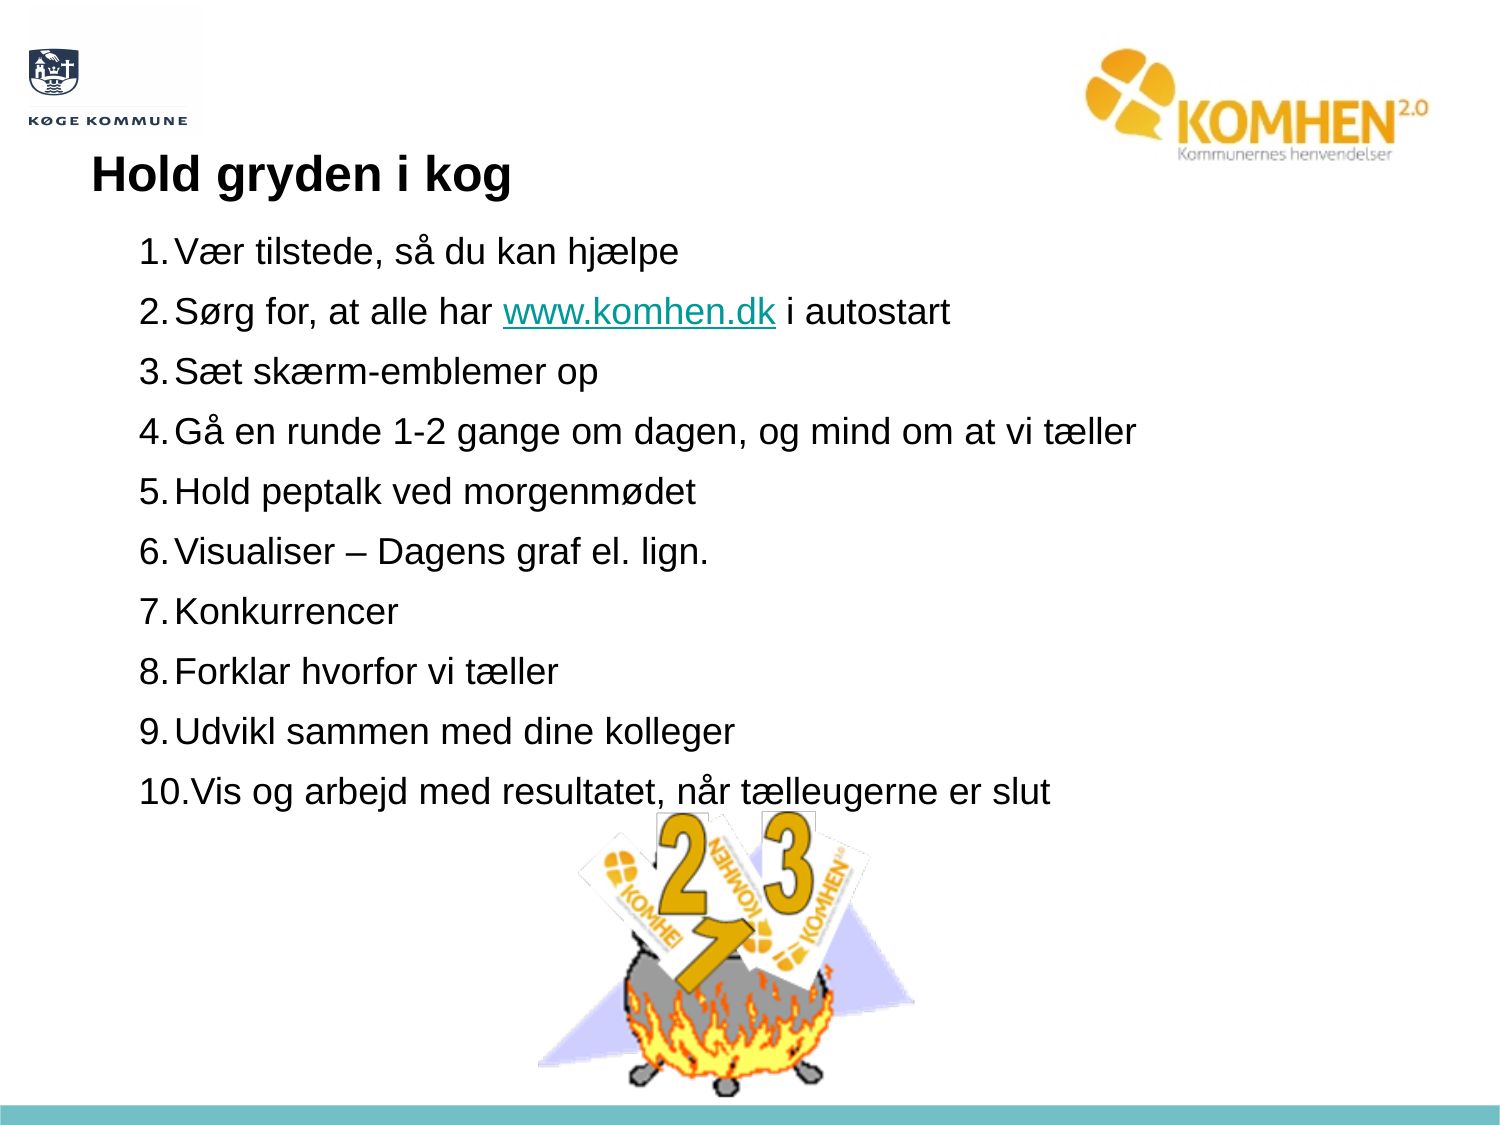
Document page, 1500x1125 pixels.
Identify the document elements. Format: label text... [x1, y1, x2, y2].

text_box Vær tilstede, så du kan hjælpe Sørg for, at alle har www.komhen.dk i autostart Sæt skærm-emblemer op Gå en runde 1-2 gange om dagen, og mind om at vi tæller Hold peptalk ved morgenmødet Visualiser – Dagens graf el. lign. Konkurrencer Forklar hvorfor vi tæller Udvikl sammen med dine kolleger Vis og arbejd med resultatet, når tælleugerne er slut [123, 219, 1425, 1005]
text_box [0, 1105, 1500, 1125]
picture [29, 5, 202, 136]
picture [1069, 30, 1440, 186]
picture [537, 1005, 916, 1099]
text_box Hold gryden i kog [76, 78, 1427, 266]
